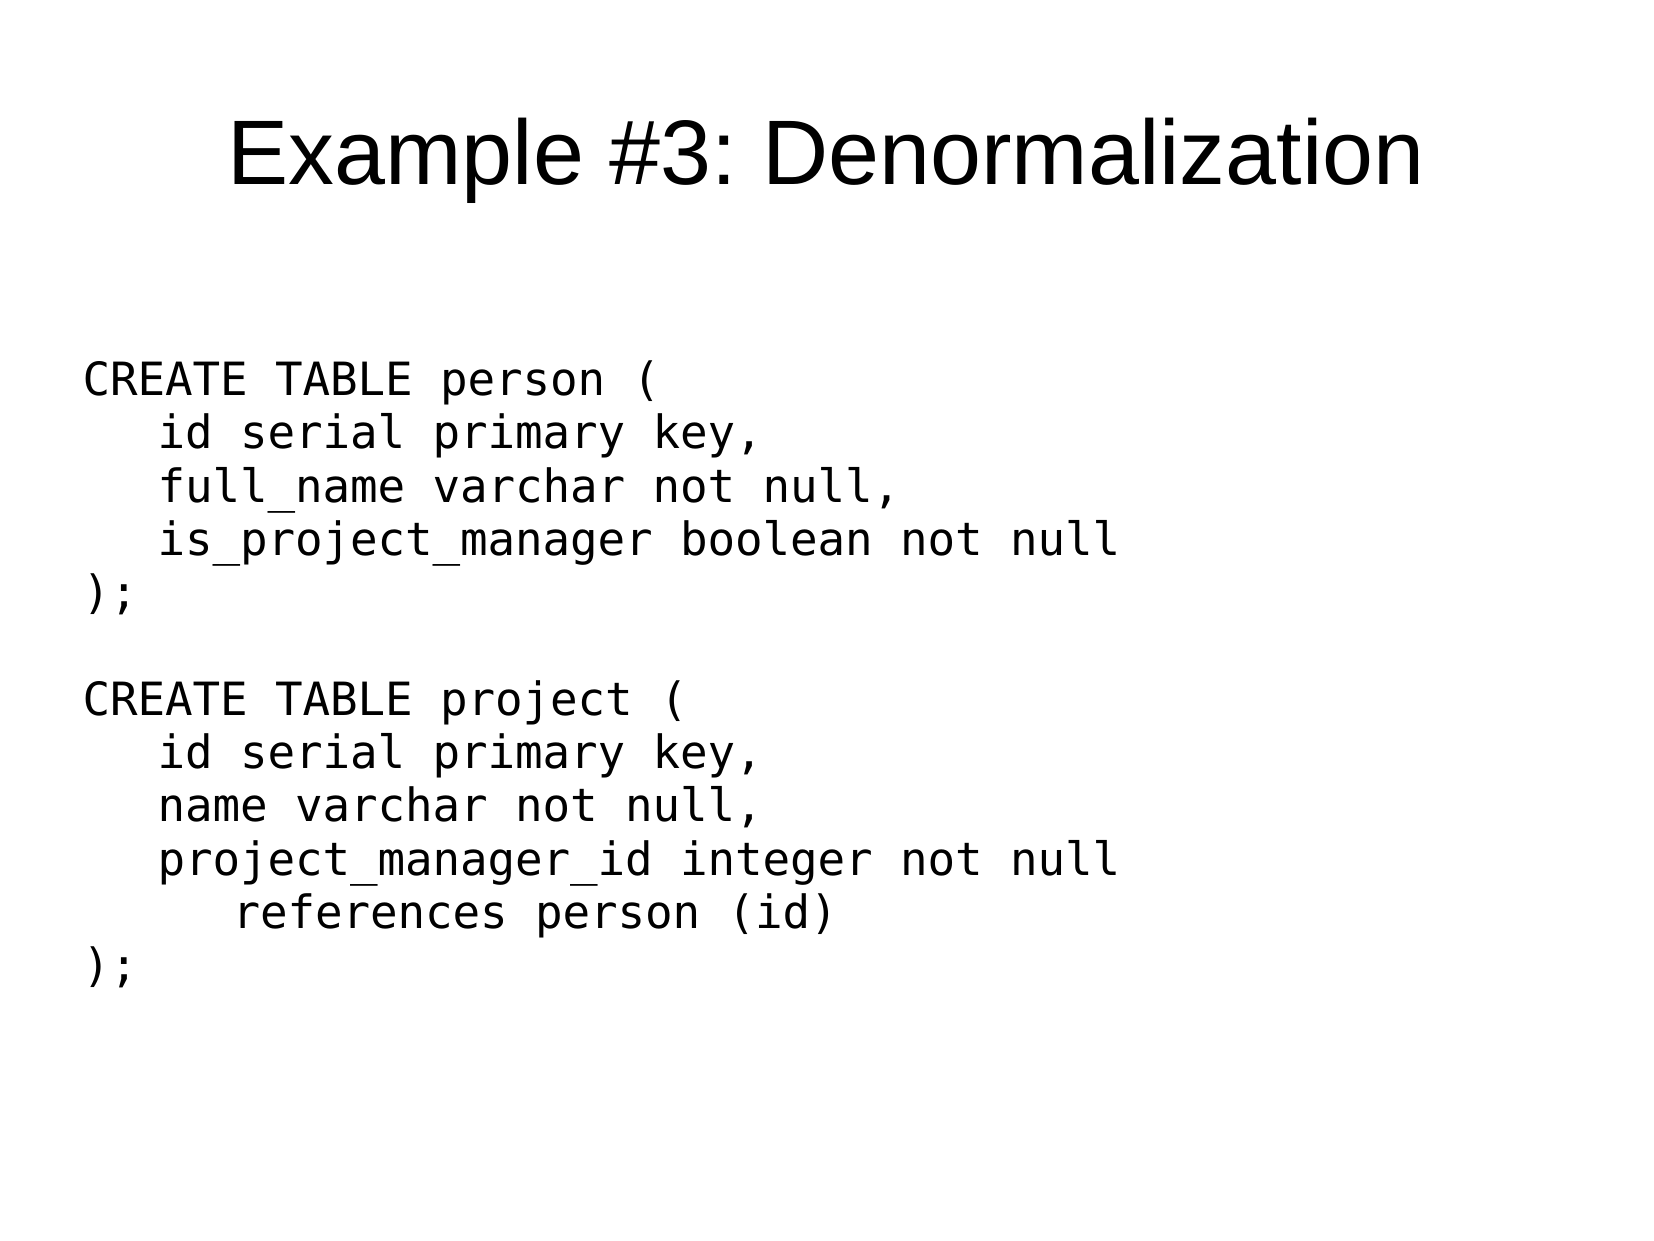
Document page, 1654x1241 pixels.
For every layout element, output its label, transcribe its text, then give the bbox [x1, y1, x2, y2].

title Example #3: Denormalization [82, 49, 1571, 257]
subtitle CREATE TABLE person ( id serial primary key, full_name varchar not null, is_project_manager boolean not null ); CREATE TABLE project ( id serial primary key, name varchar not null, project_manager_id integer not null references person (id) ); [82, 297, 1571, 1102]
